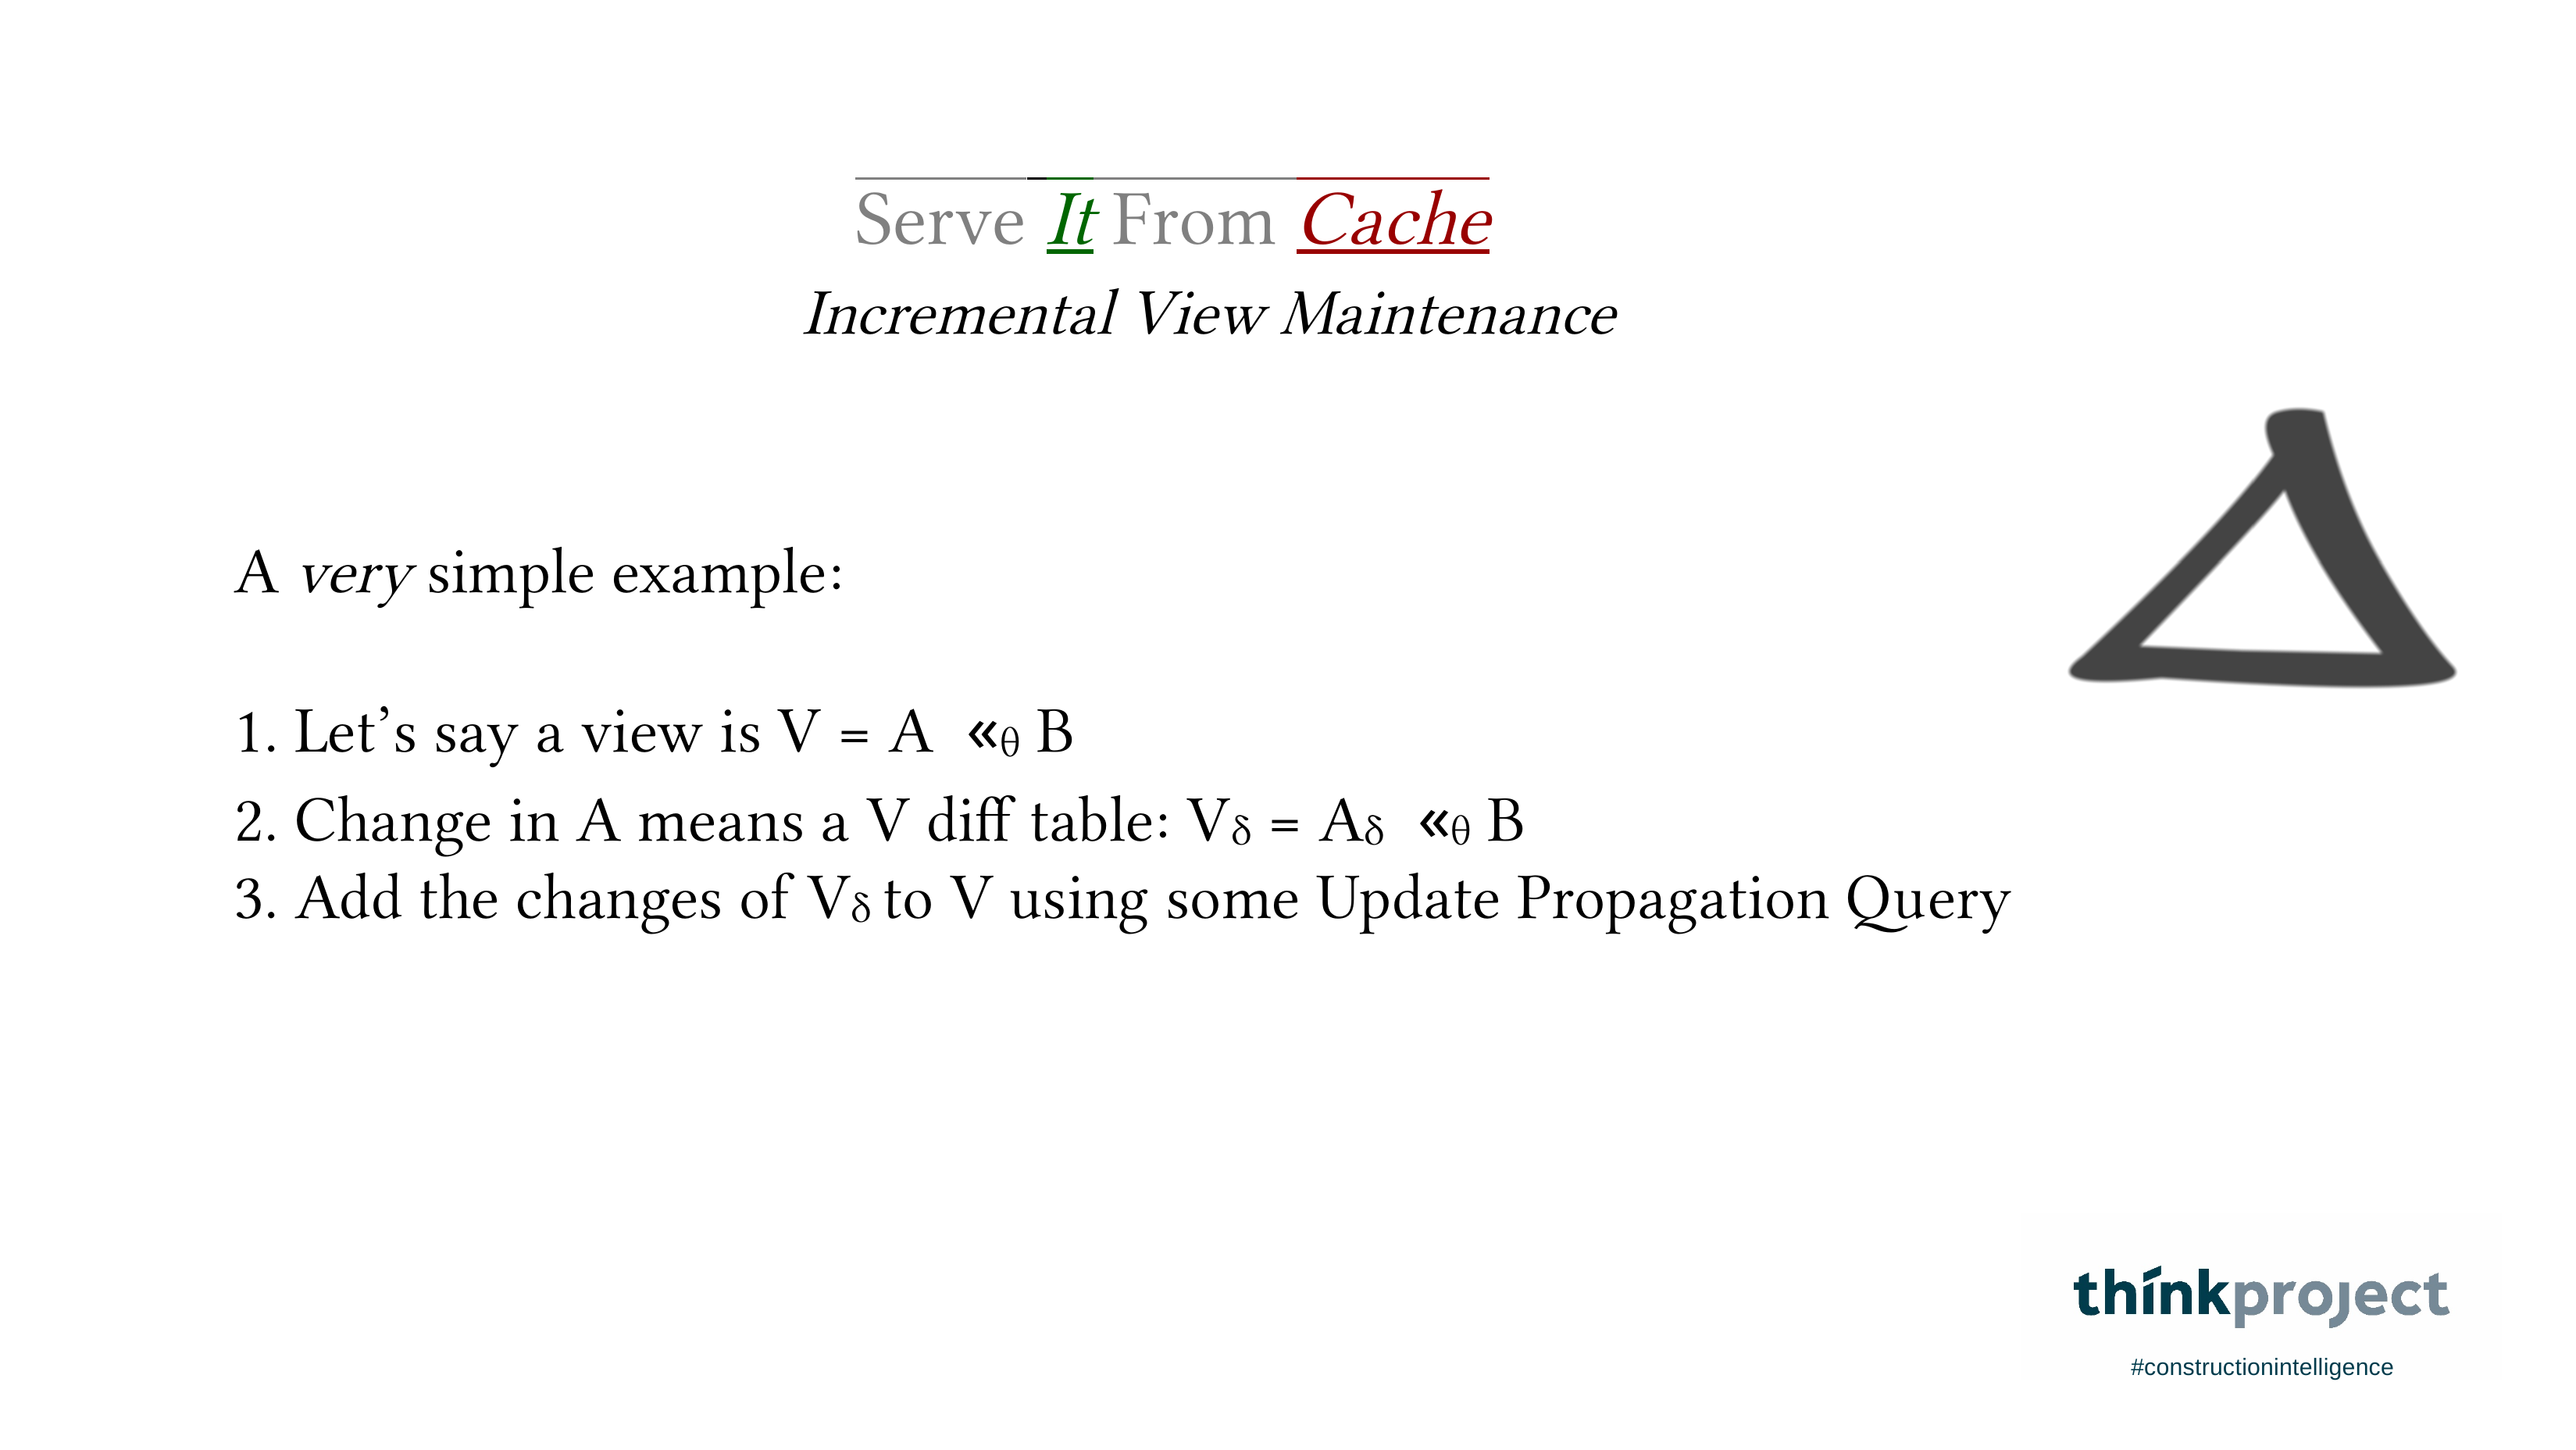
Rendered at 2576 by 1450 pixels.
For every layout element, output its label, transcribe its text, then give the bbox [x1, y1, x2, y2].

picture [2021, 1212, 2502, 1380]
text_box Incremental View Maintenance [790, 270, 1641, 430]
text_box Serve It From Cache [824, 168, 1602, 270]
picture [2044, 386, 2461, 738]
picture [2332, 1364, 2338, 1373]
text_box A very simple example: 1. Let’s say a view is V = A «θ B 2. Change in A means a V diff table: Vδ = Aδ «θ B 3. Add the changes of Vδ to V using some Update Propagation Query [223, 528, 2028, 1037]
